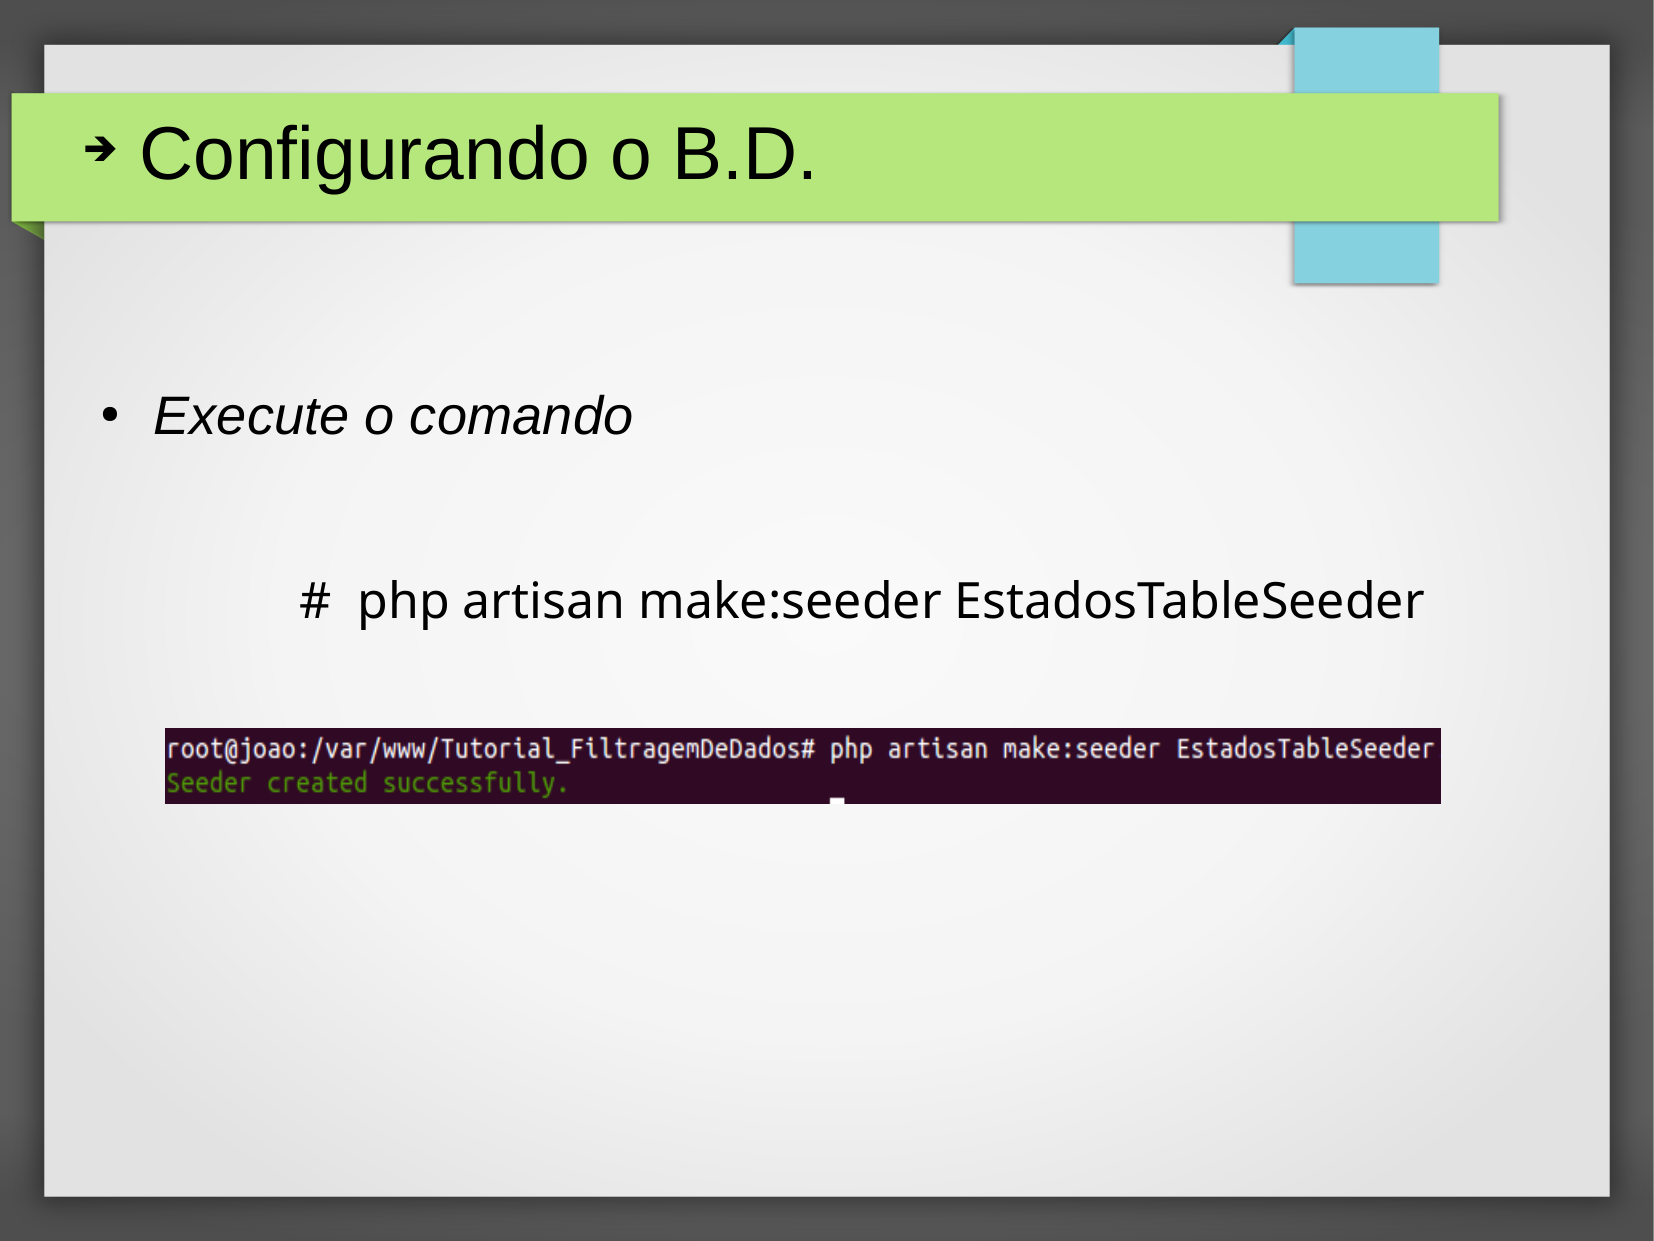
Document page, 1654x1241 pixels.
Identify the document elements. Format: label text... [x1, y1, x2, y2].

title Configurando o B.D. [82, 94, 1264, 213]
list Execute o comando # php artisan make:seeder EstadosTableSeeder [82, 295, 1571, 1015]
picture [0, 0, 1654, 1241]
